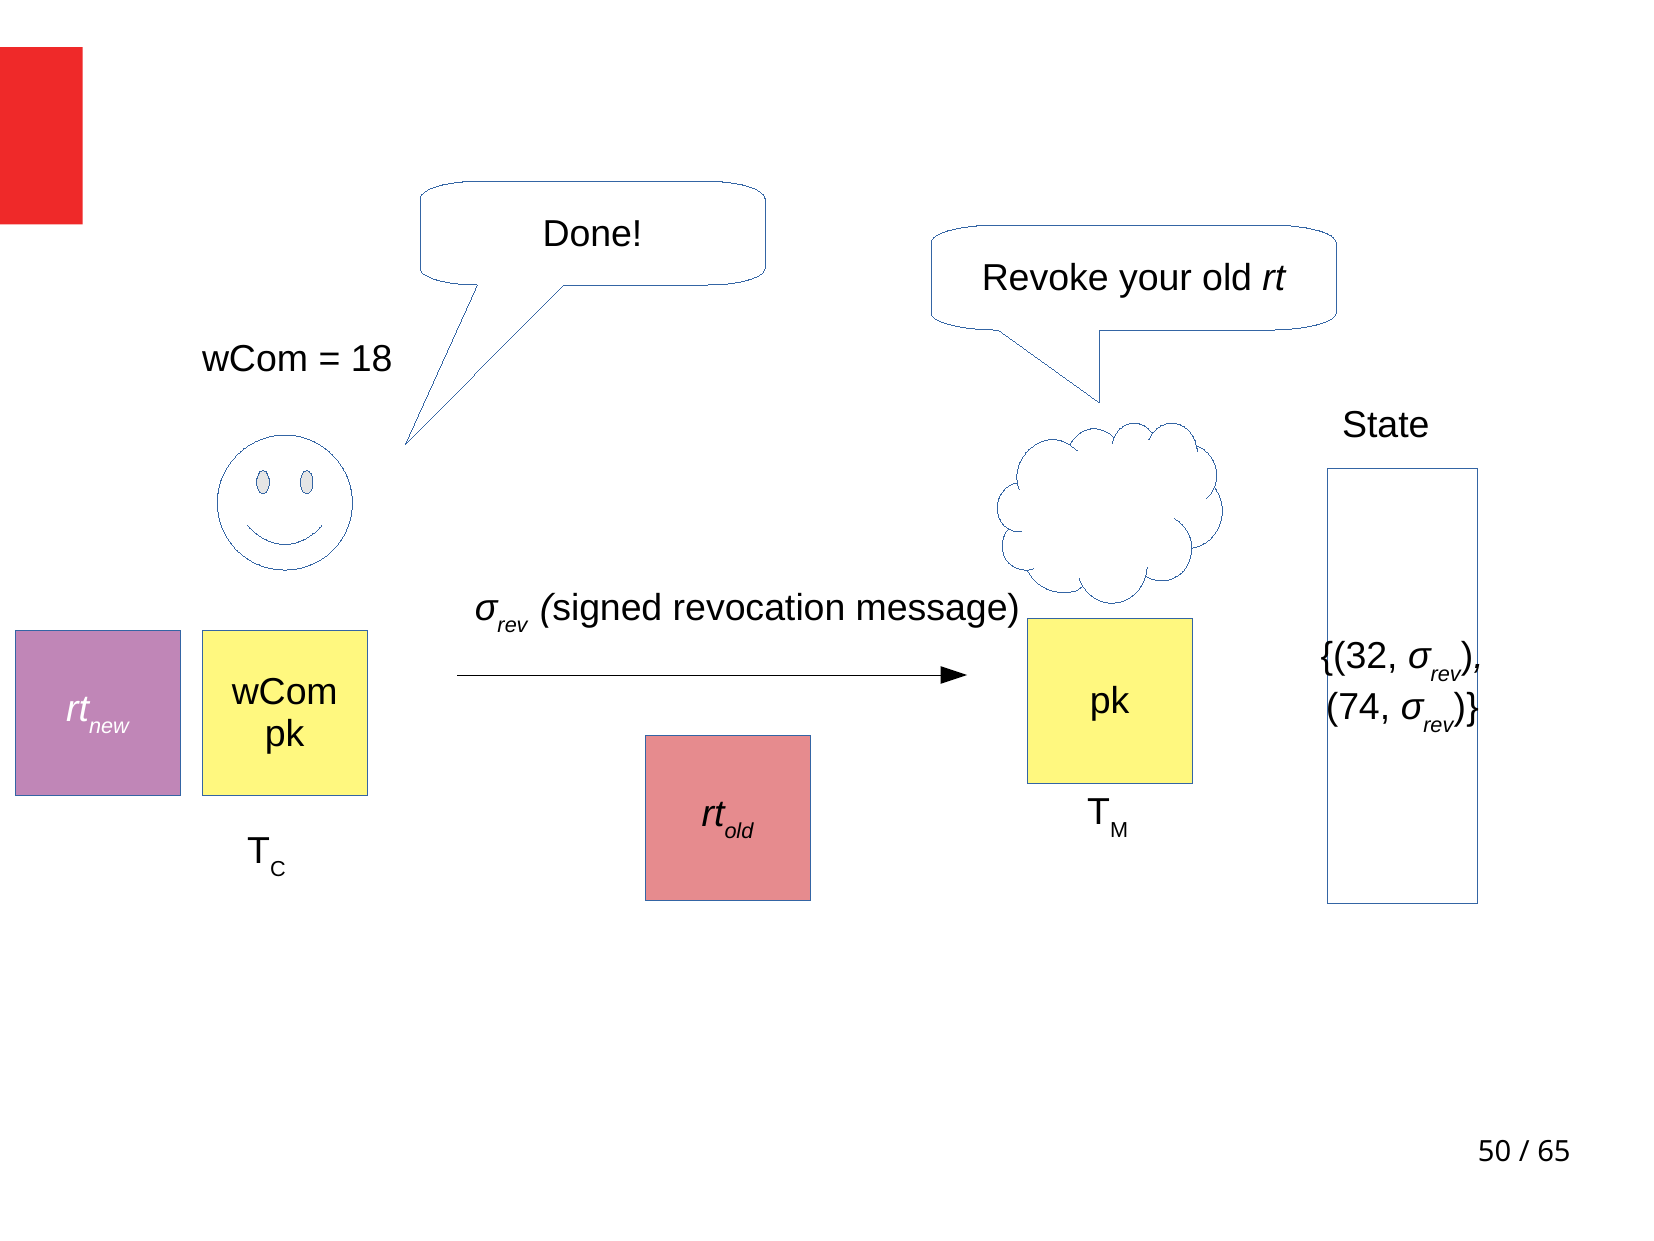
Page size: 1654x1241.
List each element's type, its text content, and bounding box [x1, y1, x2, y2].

text_box Revoke your old rt [931, 225, 1337, 403]
text_box rtold [645, 735, 811, 901]
text_box σrev (signed revocation message) [460, 579, 1036, 646]
text_box rtnew [15, 630, 181, 796]
text_box pk [1027, 618, 1193, 784]
text_box [217, 435, 353, 571]
text_box State [1327, 396, 1478, 496]
text_box Done! [405, 181, 766, 445]
text_box {(32, σrev), (74, σrev)} [1327, 496, 1478, 904]
text_box [997, 423, 1223, 604]
text_box TC [232, 822, 323, 931]
text_box wCom pk [202, 630, 368, 796]
text_box TM [1072, 784, 1163, 891]
text_box wCom = 18 [187, 330, 428, 429]
